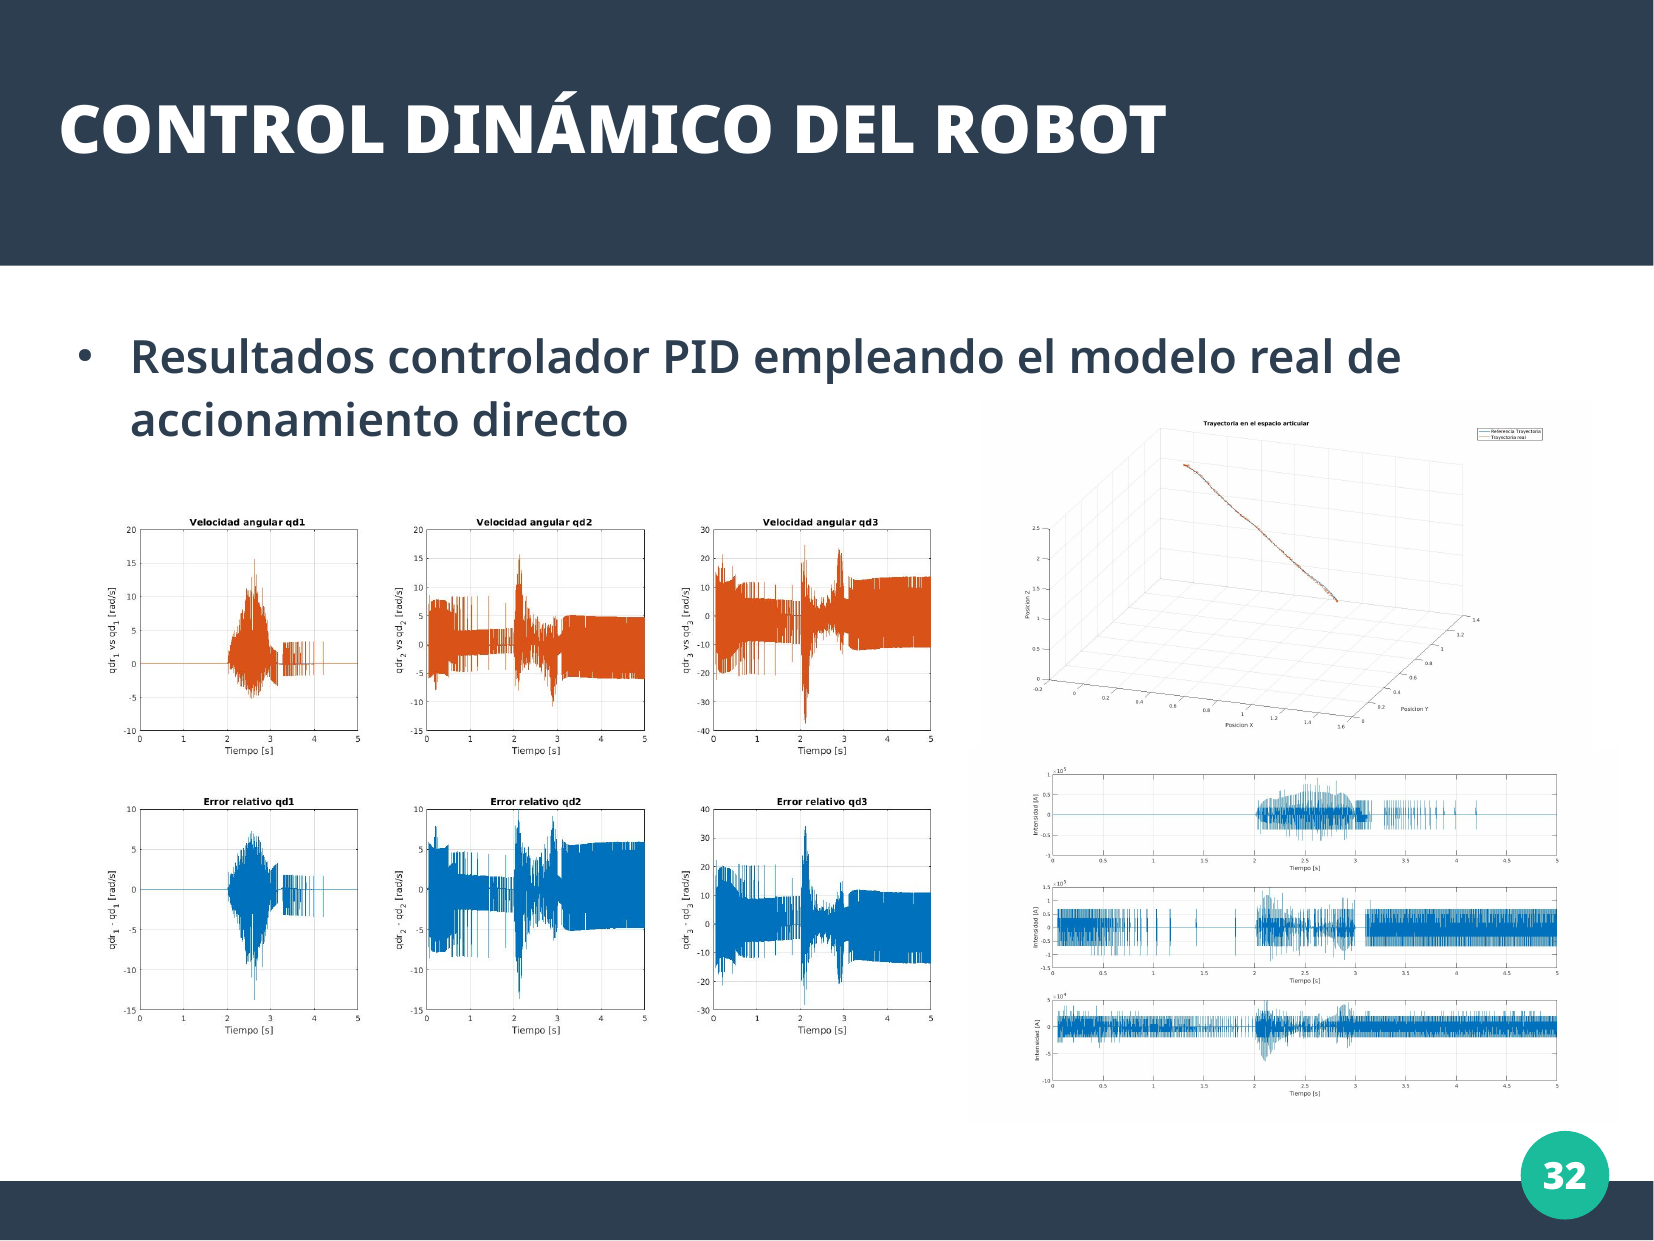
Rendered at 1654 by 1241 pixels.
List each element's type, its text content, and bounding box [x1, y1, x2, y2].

title CONTROL DINÁMICO DEL ROBOT [59, 49, 1595, 207]
picture [7, 401, 1619, 1123]
list Resultados controlador PID empleando el modelo real de accionamiento directo [59, 324, 1595, 746]
list Resultados controlador PID empleando el modelo real de accionamiento directo [59, 1075, 1595, 1152]
